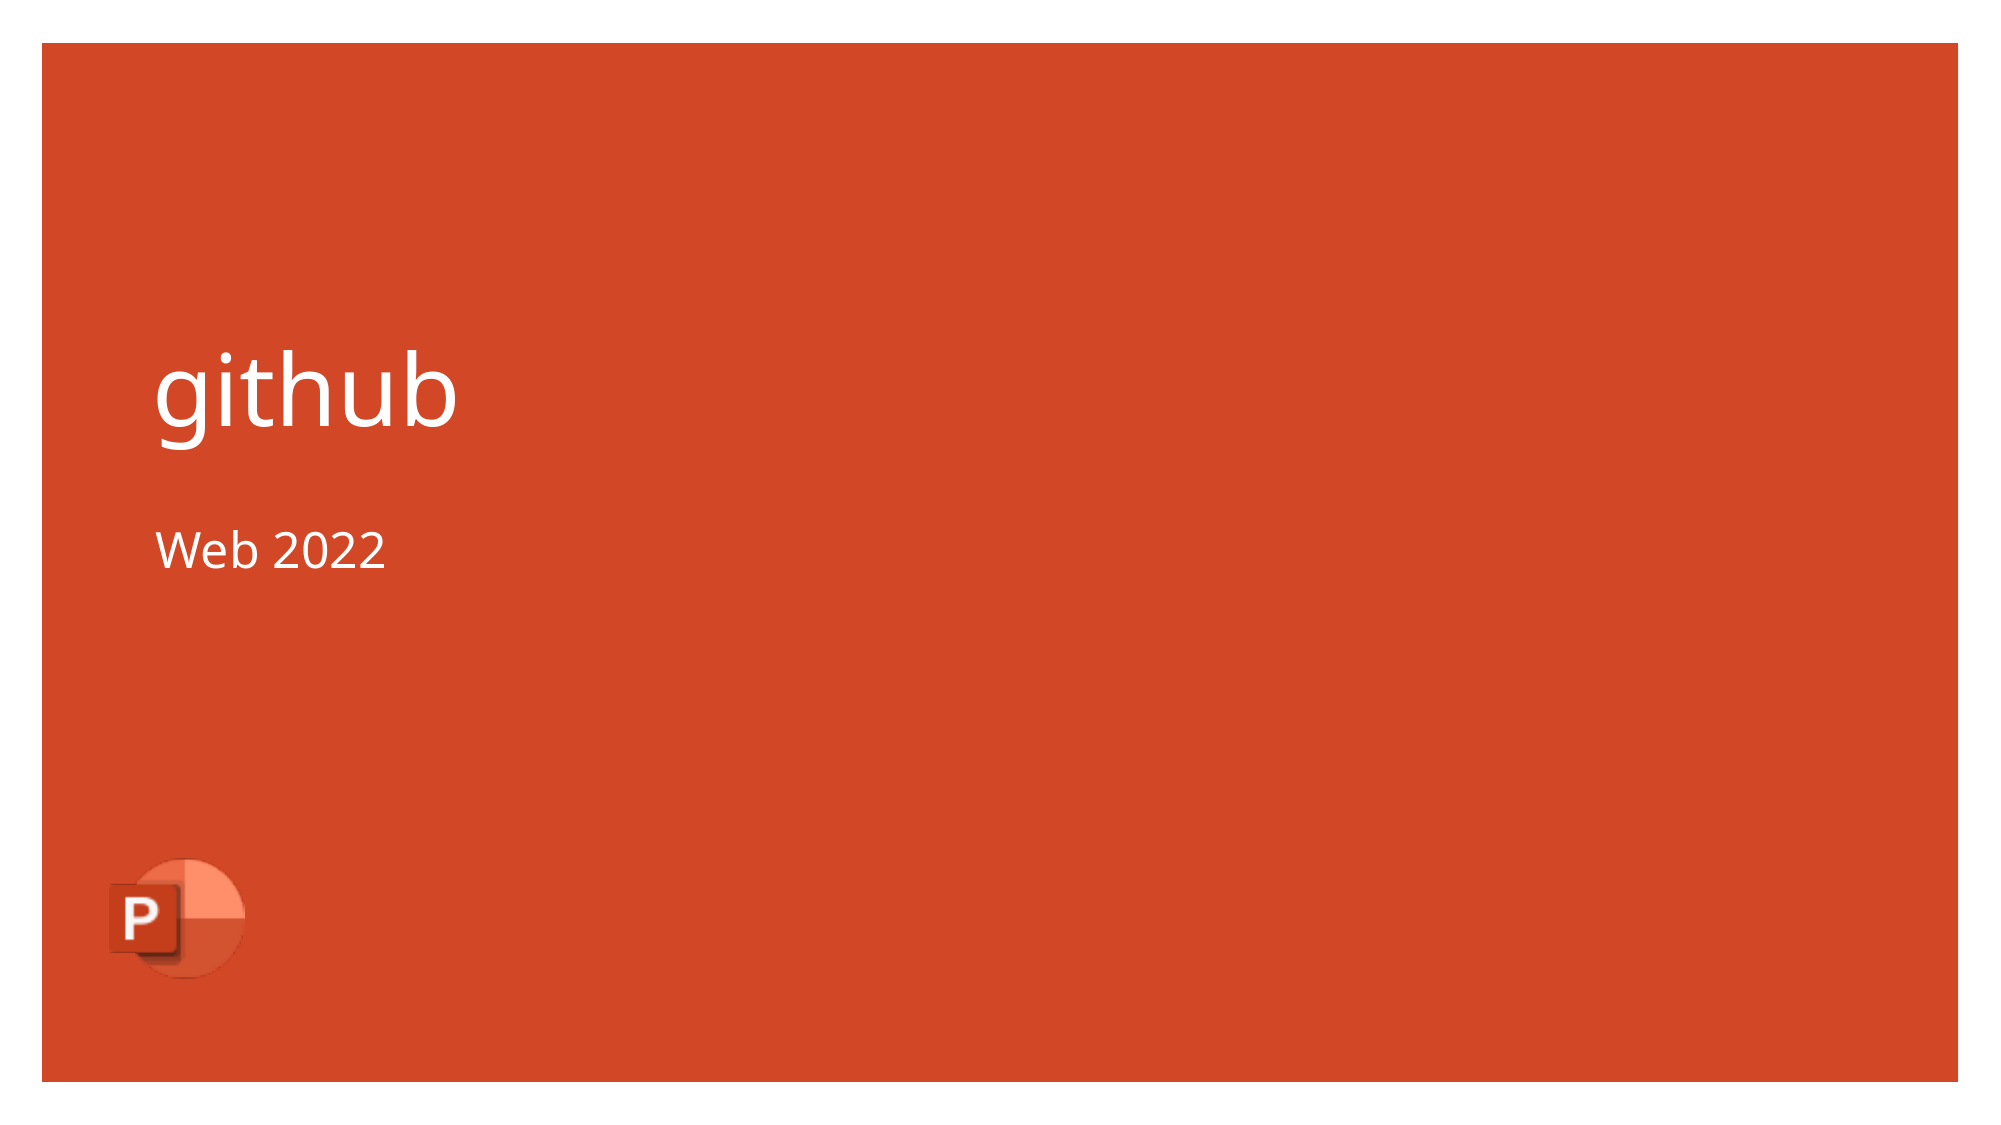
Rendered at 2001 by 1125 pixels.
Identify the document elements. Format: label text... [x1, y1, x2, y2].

subtitle Web 2022 [140, 481, 1713, 668]
picture [109, 851, 245, 987]
title github [137, 190, 1863, 583]
